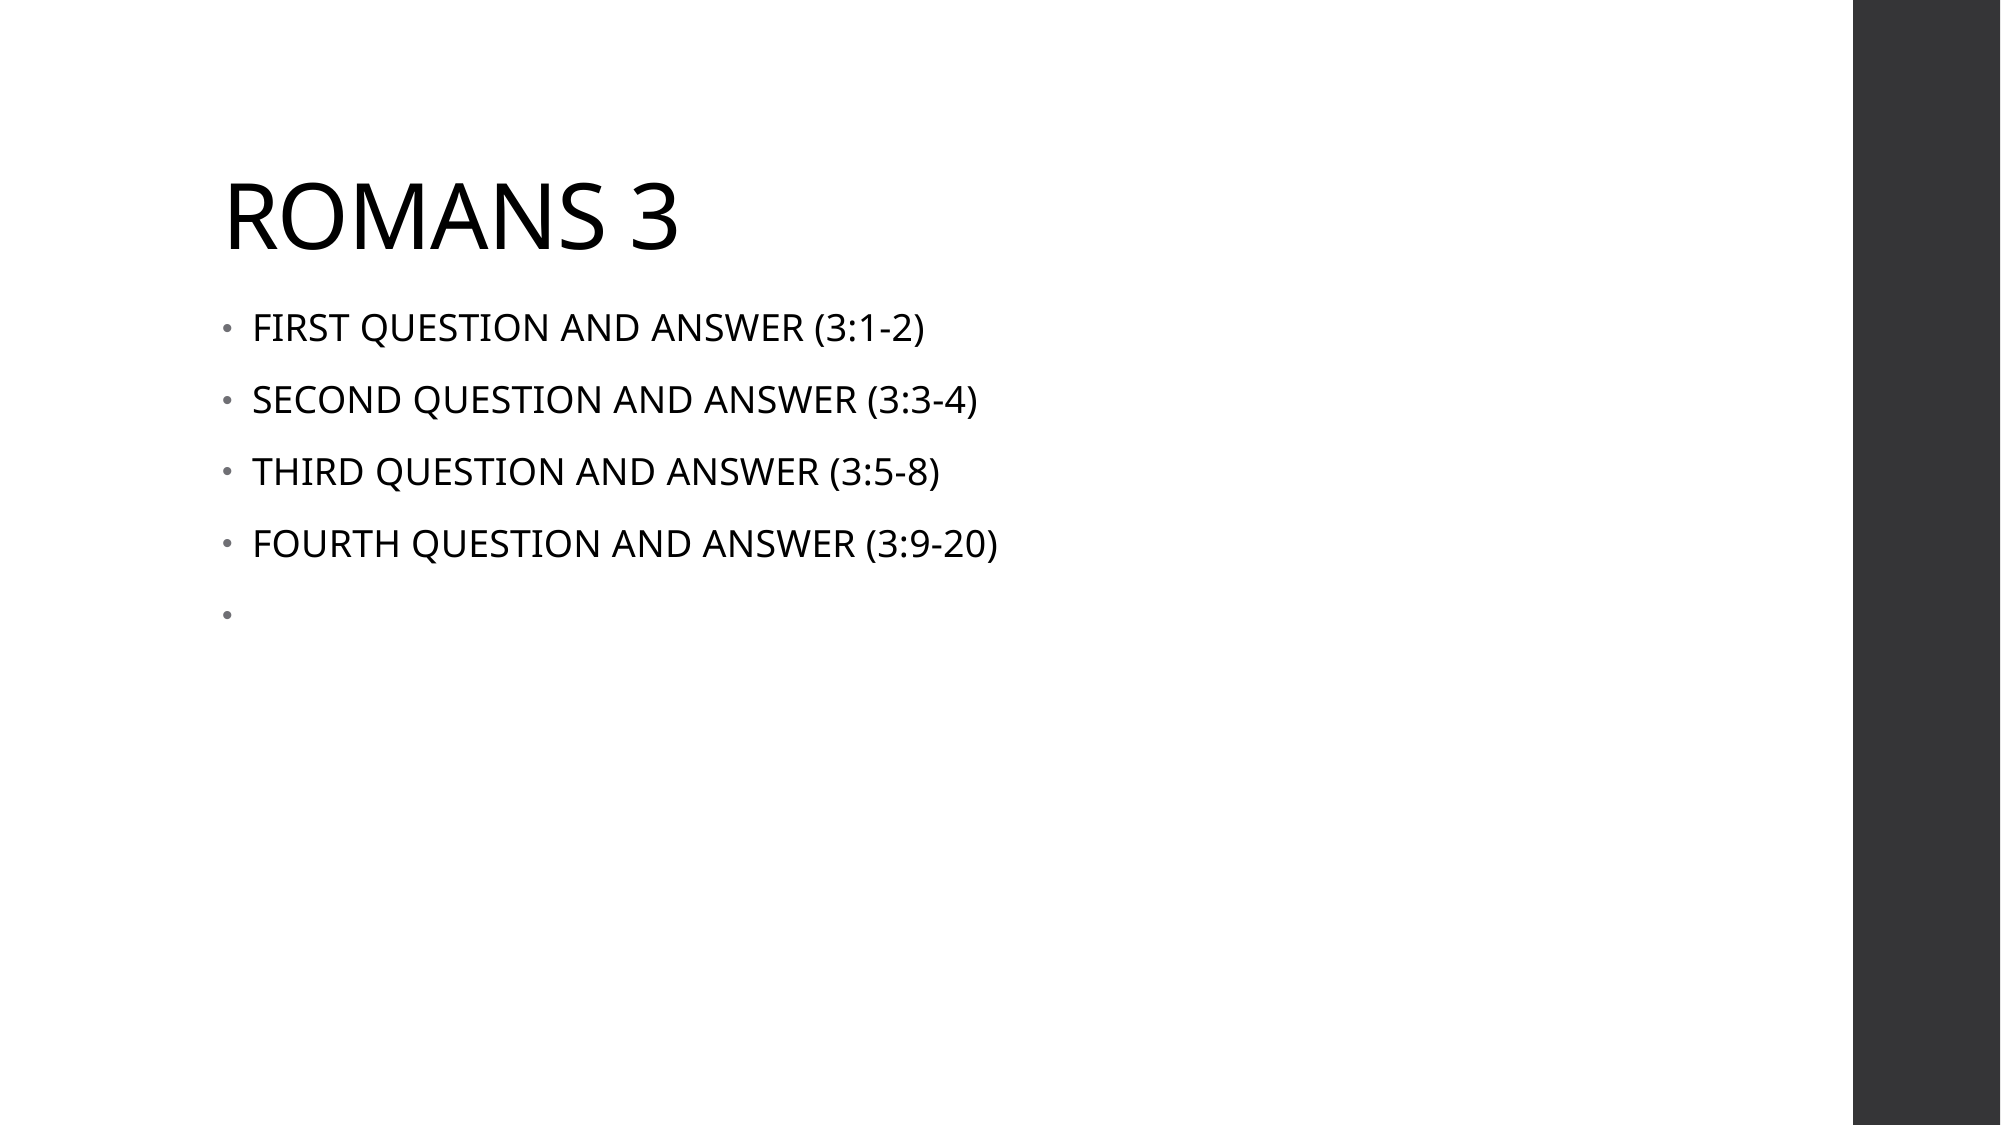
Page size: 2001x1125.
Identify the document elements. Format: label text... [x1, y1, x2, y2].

title ROMANS 3 [206, 60, 1797, 278]
list FIRST QUESTION AND ANSWER (3:1-2) SECOND QUESTION AND ANSWER (3:3-4) THIRD QUESTION AND ANSWER (3:5-8) FOURTH QUESTION AND ANSWER (3:9-20) [206, 299, 1617, 1014]
